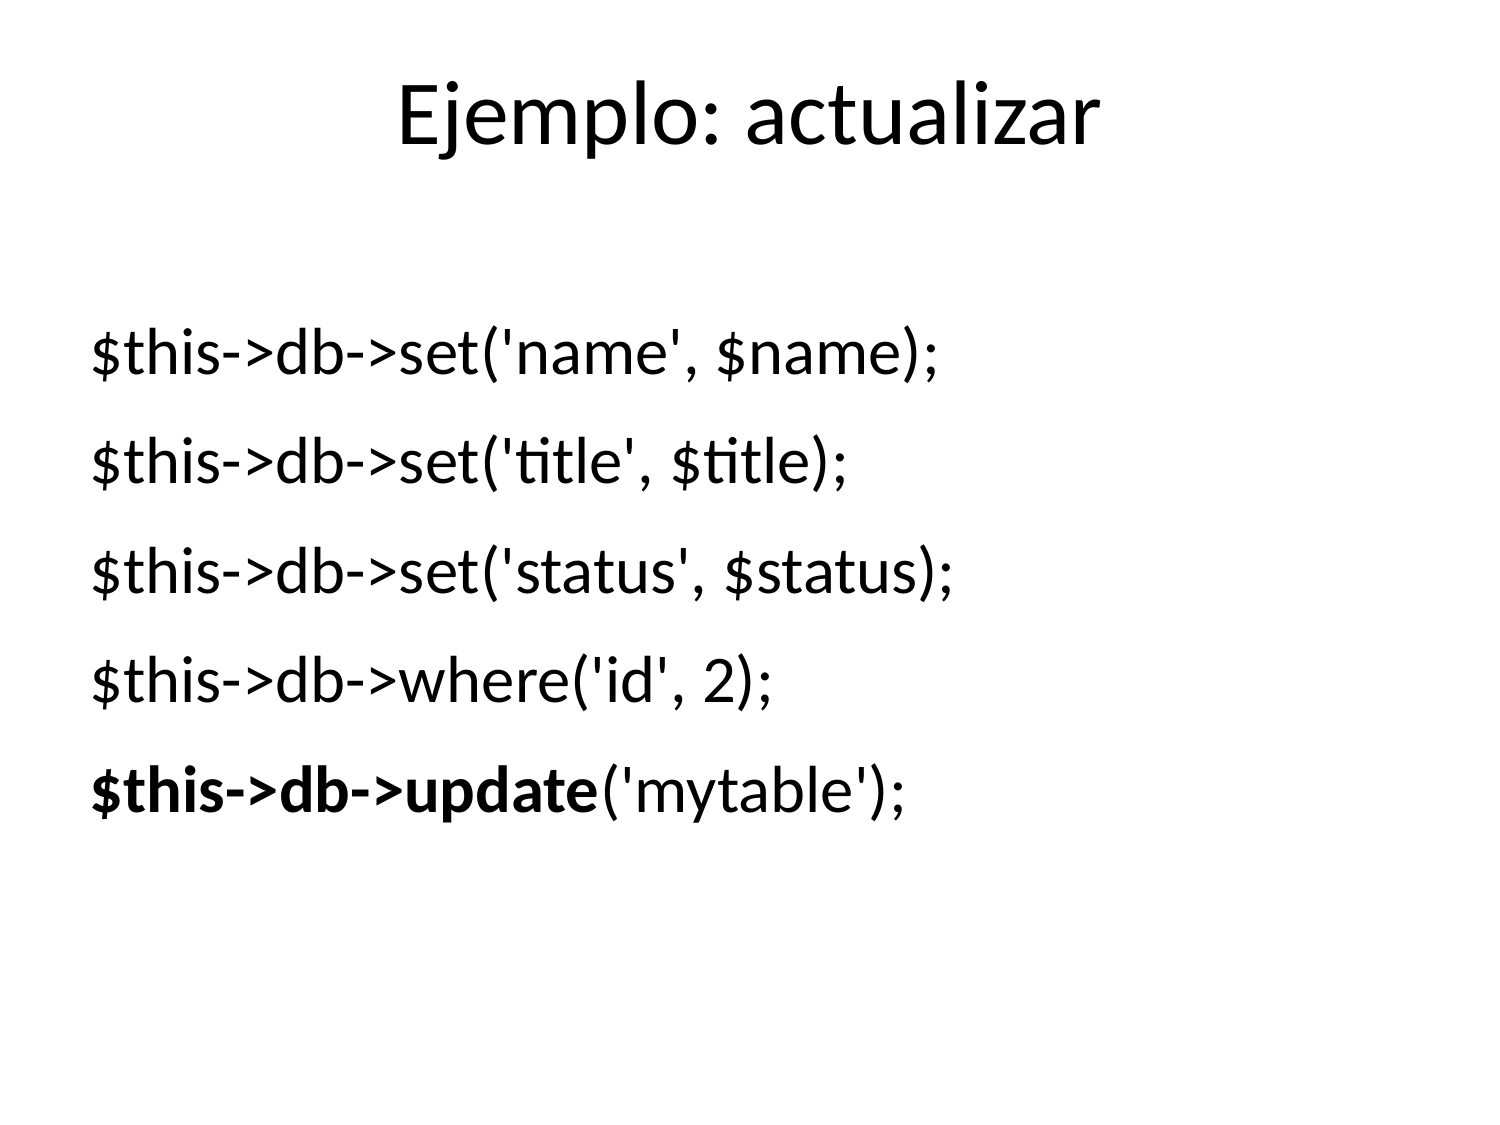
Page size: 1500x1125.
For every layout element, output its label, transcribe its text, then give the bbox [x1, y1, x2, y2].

list $this->db->set('name', $name); $this->db->set('title', $title); $this->db->set('status', $status); $this->db->where('id', 2); $this->db->update('mytable'); [75, 200, 1425, 1016]
title Ejemplo: actualizar [75, 45, 1425, 200]
